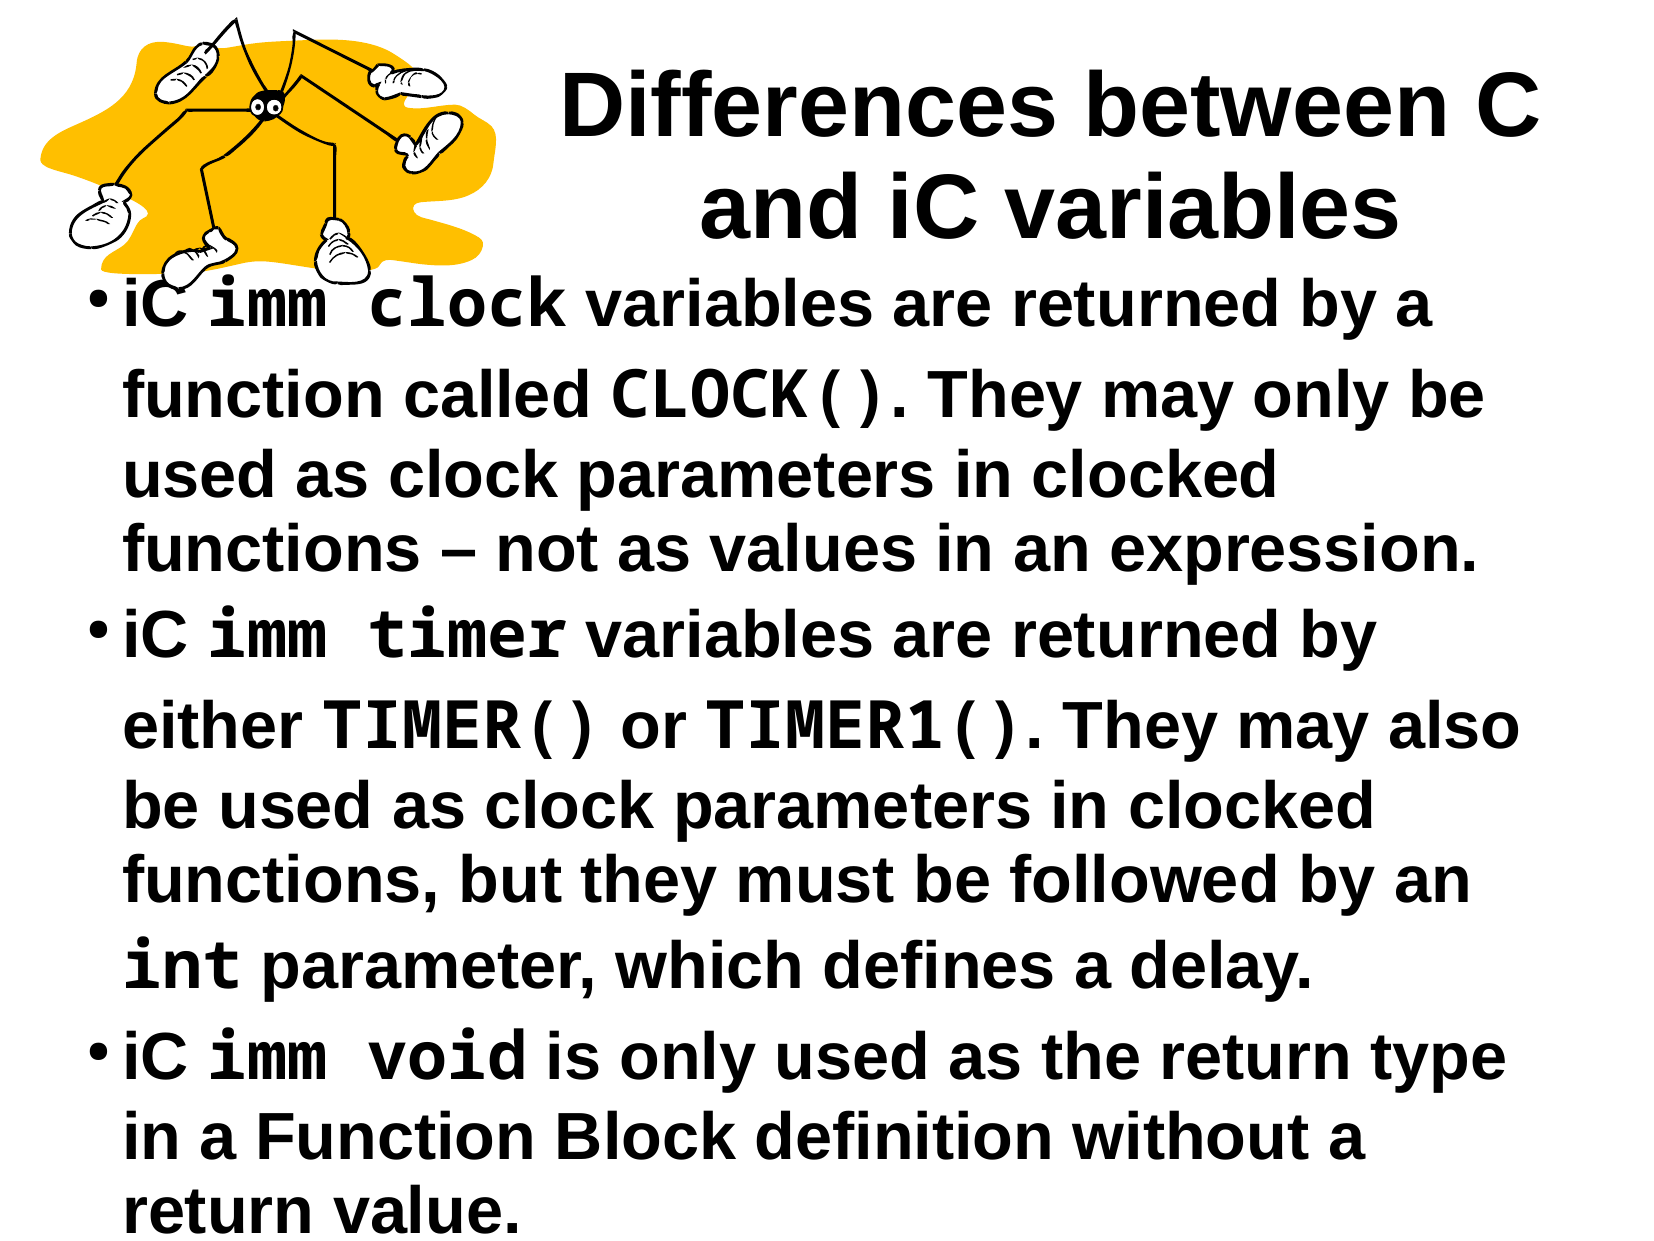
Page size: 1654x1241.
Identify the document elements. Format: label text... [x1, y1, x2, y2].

subtitle iC imm clock variables are returned by a function called CLOCK(). They may only be used as clock parameters in clocked functions – not as values in an expression. iC imm timer variables are returned by either TIMER() or TIMER1(). They may also be used as clock parameters in clocked functions, but they must be followed by an int parameter, which defines a delay. iC imm void is only used as the return type in a Function Block definition without a return value. [86, 105, 1575, 1241]
picture [40, 17, 497, 291]
title Differences between C and iC variables [531, 49, 1571, 105]
